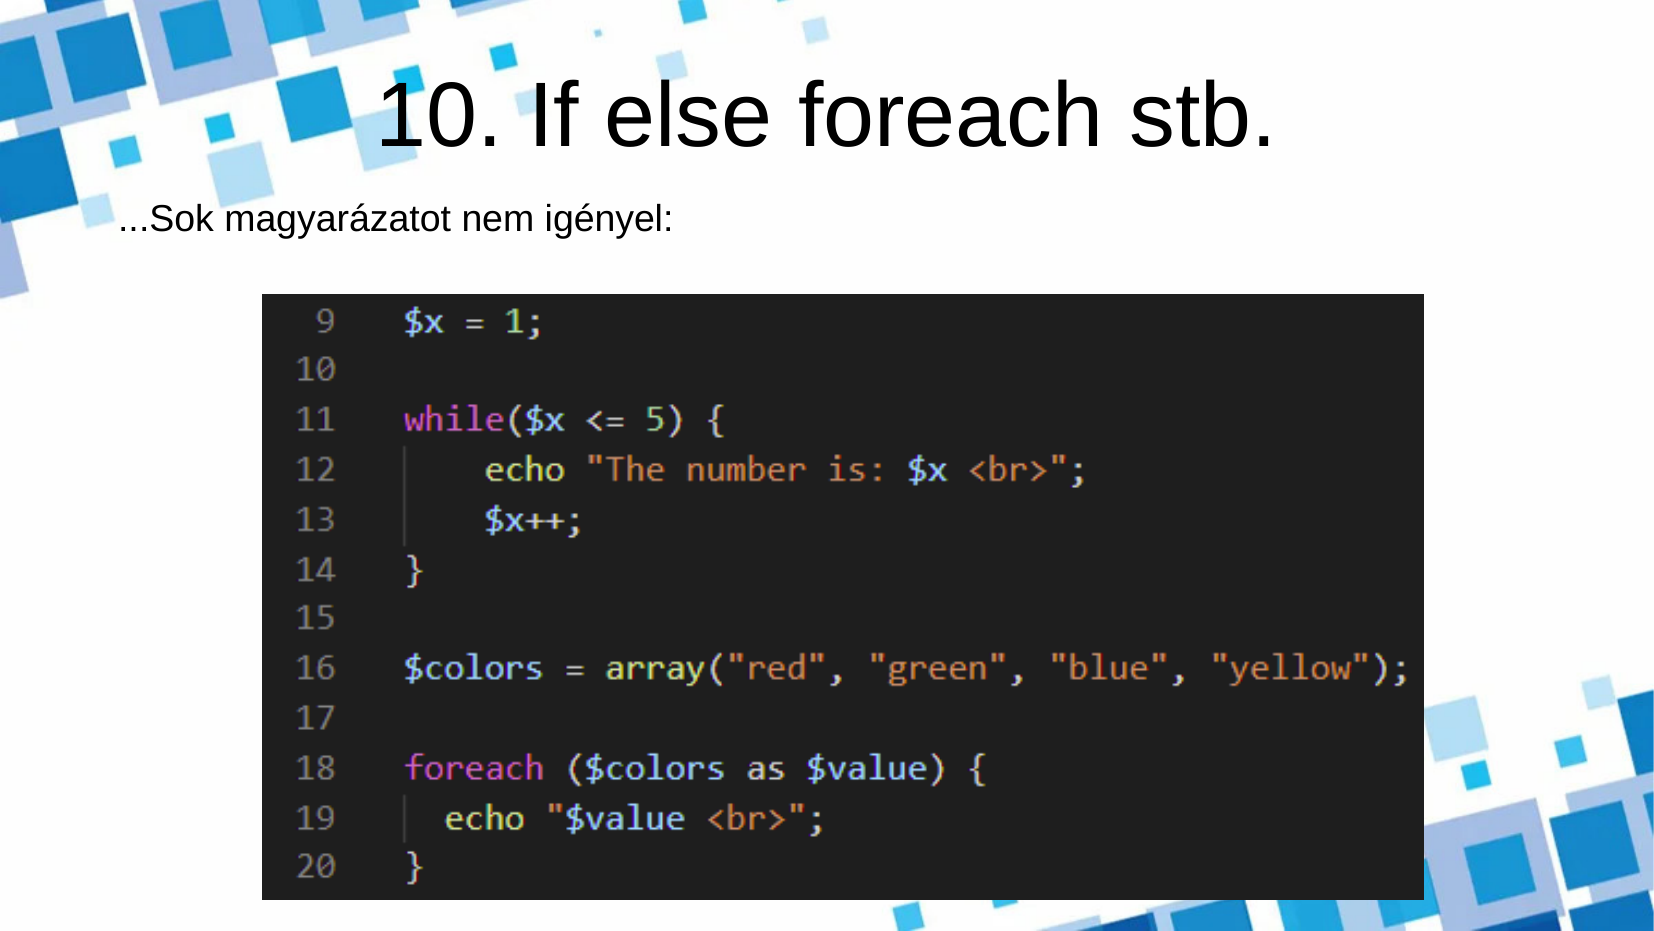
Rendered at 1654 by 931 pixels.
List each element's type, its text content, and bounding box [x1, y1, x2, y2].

title 10. If else foreach stb. [82, 37, 1571, 174]
subtitle ...Sok magyarázatot nem igényel: [82, 174, 1571, 263]
picture [0, 0, 1654, 931]
